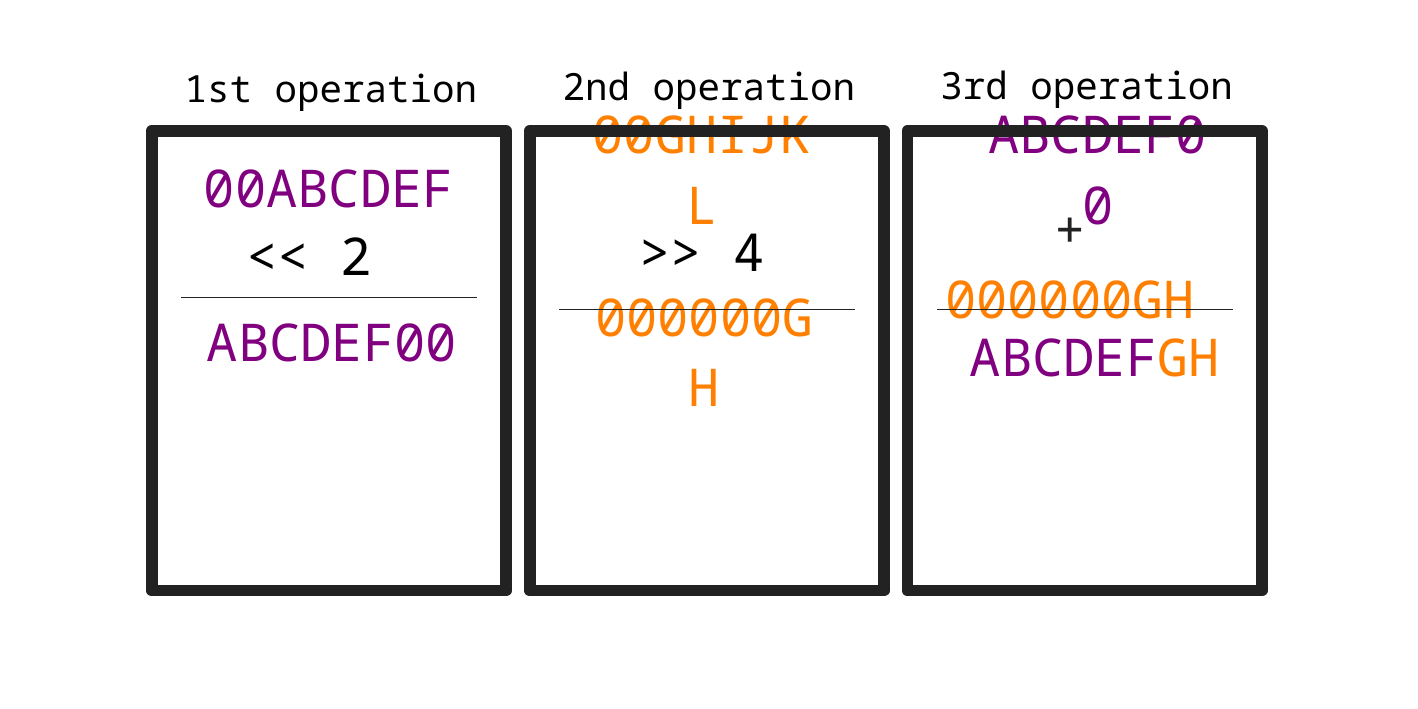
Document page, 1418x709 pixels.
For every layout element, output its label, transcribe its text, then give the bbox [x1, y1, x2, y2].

text_box 00ABCDEF [181, 137, 477, 250]
text_box 00GHIJKL [563, 137, 841, 204]
text_box + 000000GH [913, 201, 1230, 326]
text_box ABCDEF00 [959, 137, 1236, 204]
text_box 2nd operation [543, 39, 875, 134]
text_box ABCDEF00 [169, 278, 495, 403]
text_box >> 4 [564, 216, 841, 287]
text_box 1st operation [165, 40, 497, 135]
text_box ABCDEFGH [932, 321, 1256, 391]
text_box << 2 [170, 220, 447, 278]
text_box 000000GH [566, 316, 843, 387]
text_box 3rd operation [921, 38, 1252, 133]
